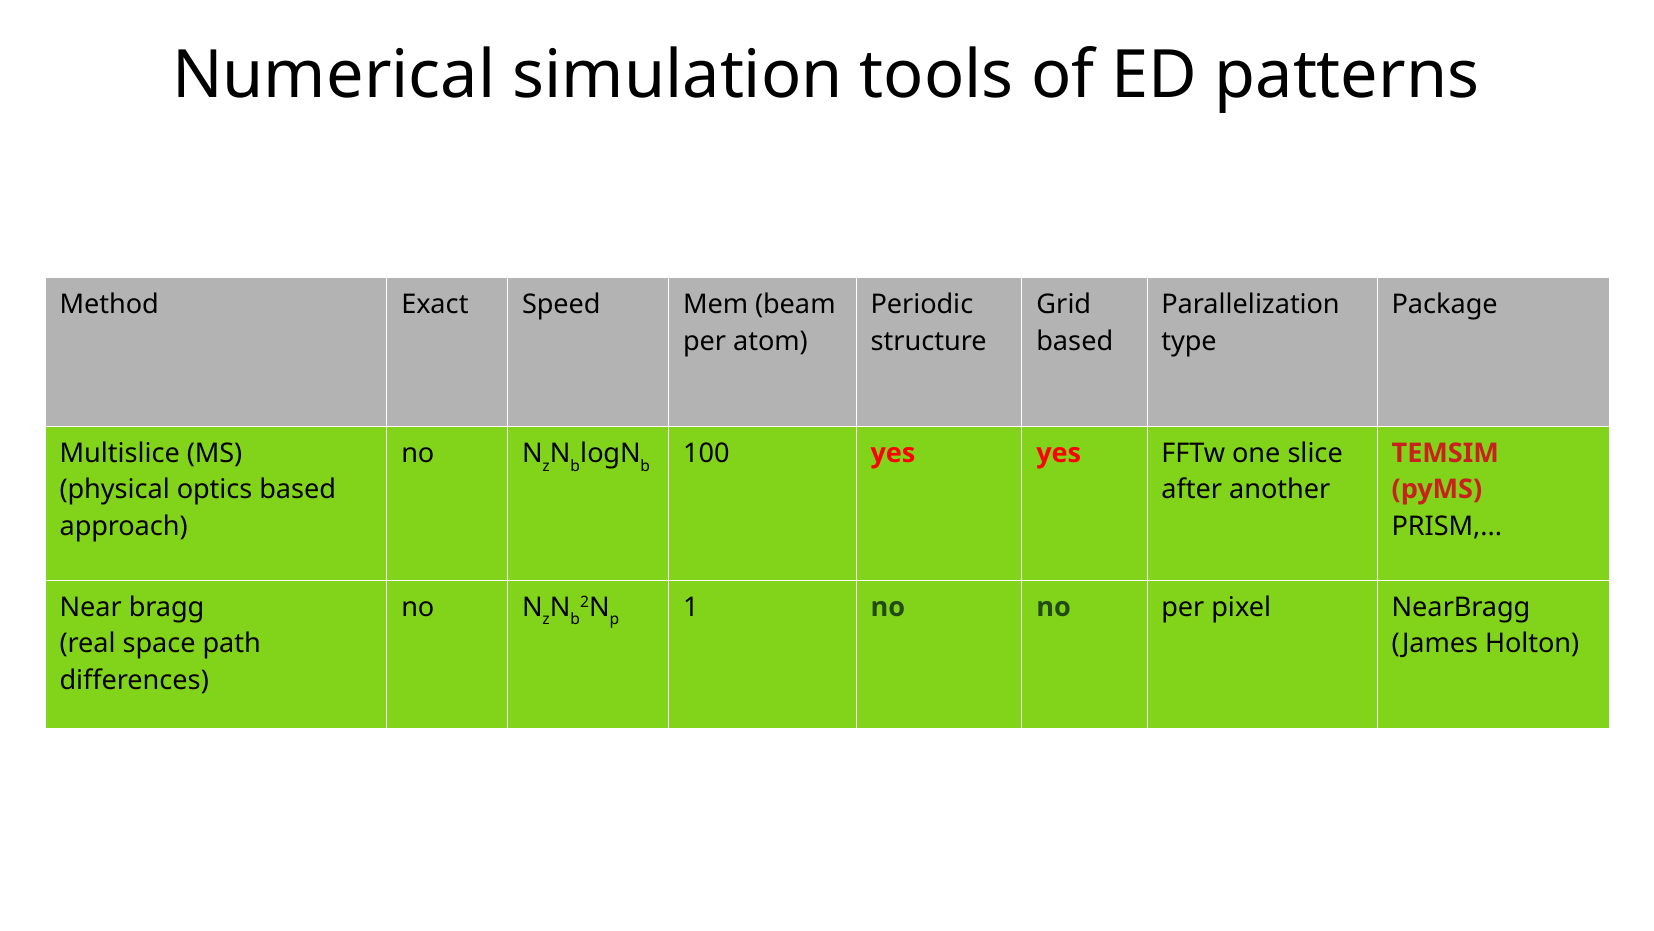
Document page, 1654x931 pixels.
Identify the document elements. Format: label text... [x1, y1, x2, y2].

table_cell TEMSIM (pyMS) PRISM,... [1378, 427, 1609, 580]
table_cell NearBragg (James Holton) [1378, 581, 1609, 728]
table_header Exact [387, 278, 507, 426]
table_cell no [387, 427, 507, 580]
table_cell per pixel [1148, 581, 1377, 728]
table_header Speed [508, 278, 668, 426]
table_cell yes [857, 427, 1021, 580]
table_cell yes [1022, 427, 1147, 580]
table_header Mem (beam per atom) [669, 278, 856, 426]
table_cell no [857, 581, 1021, 728]
title Numerical simulation tools of ED patterns [0, 4, 1654, 139]
table_cell 1 [669, 581, 856, 728]
table_cell no [1022, 581, 1147, 728]
table_cell no [387, 581, 507, 728]
table_cell Multislice (MS) (physical optics based approach) [46, 427, 386, 580]
table_header Package [1378, 278, 1609, 426]
table_cell 100 [669, 427, 856, 580]
table_cell NzNblogNb [508, 427, 668, 580]
table_cell Near bragg (real space path differences) [46, 581, 386, 728]
table_header Grid based [1022, 278, 1147, 426]
table_cell NzNb2Np [508, 581, 668, 728]
table_header Parallelization type [1148, 278, 1377, 426]
table_cell FFTw one slice after another [1148, 427, 1377, 580]
table_header Method [46, 278, 386, 426]
table_header Periodic structure [857, 278, 1021, 426]
